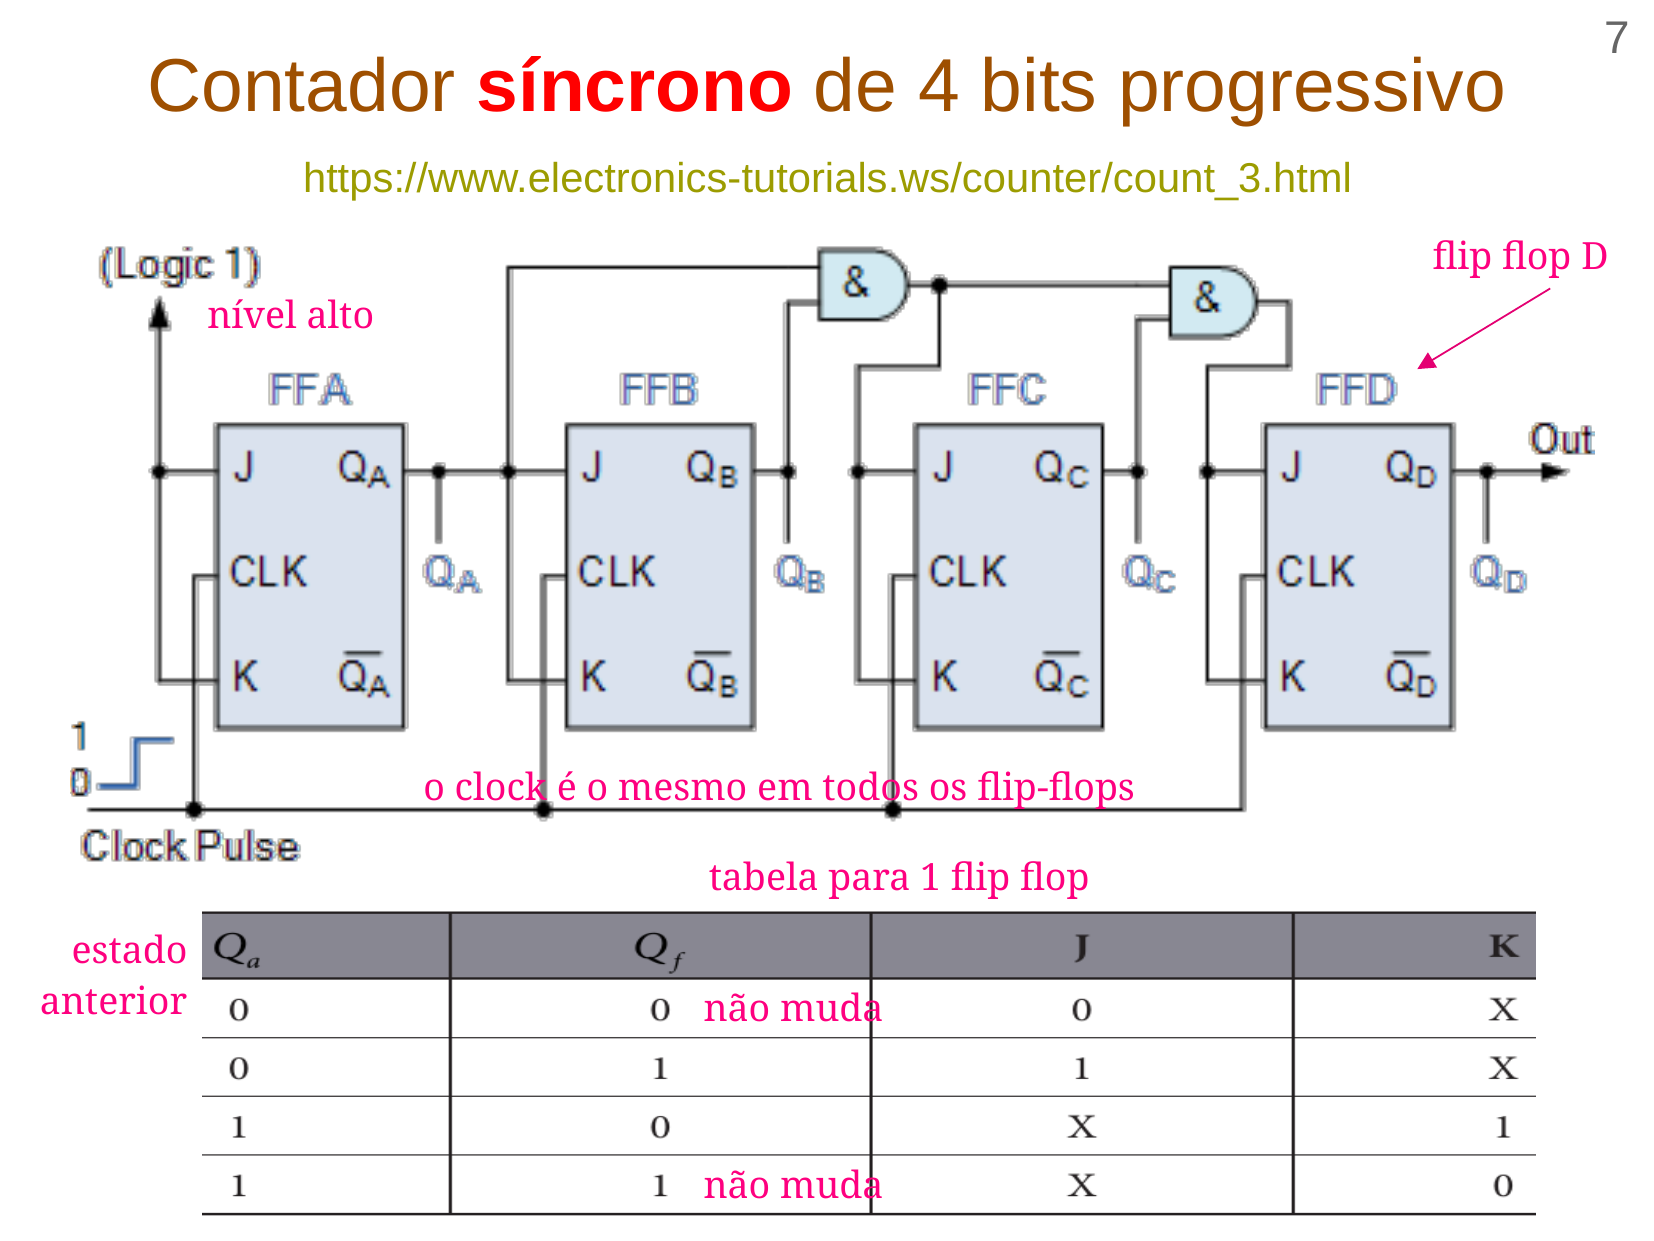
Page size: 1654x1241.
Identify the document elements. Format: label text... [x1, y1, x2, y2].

text_box não muda [688, 1151, 899, 1218]
text_box flip flop D [1417, 221, 1625, 289]
title Contador síncrono de 4 bits progressivo [59, 29, 1595, 148]
text_box tabela para 1 flip flop [693, 842, 1506, 909]
picture [202, 908, 1536, 1219]
text_box estado anterior [14, 915, 203, 1078]
picture [70, 236, 1595, 874]
text_box o clock é o mesmo em todos os flip-flops [408, 752, 1152, 820]
text_box nível alto [191, 280, 391, 348]
text_box não muda [688, 974, 899, 1041]
text_box https://www.electronics-tutorials.ws/counter/count_3.html [288, 147, 1368, 214]
